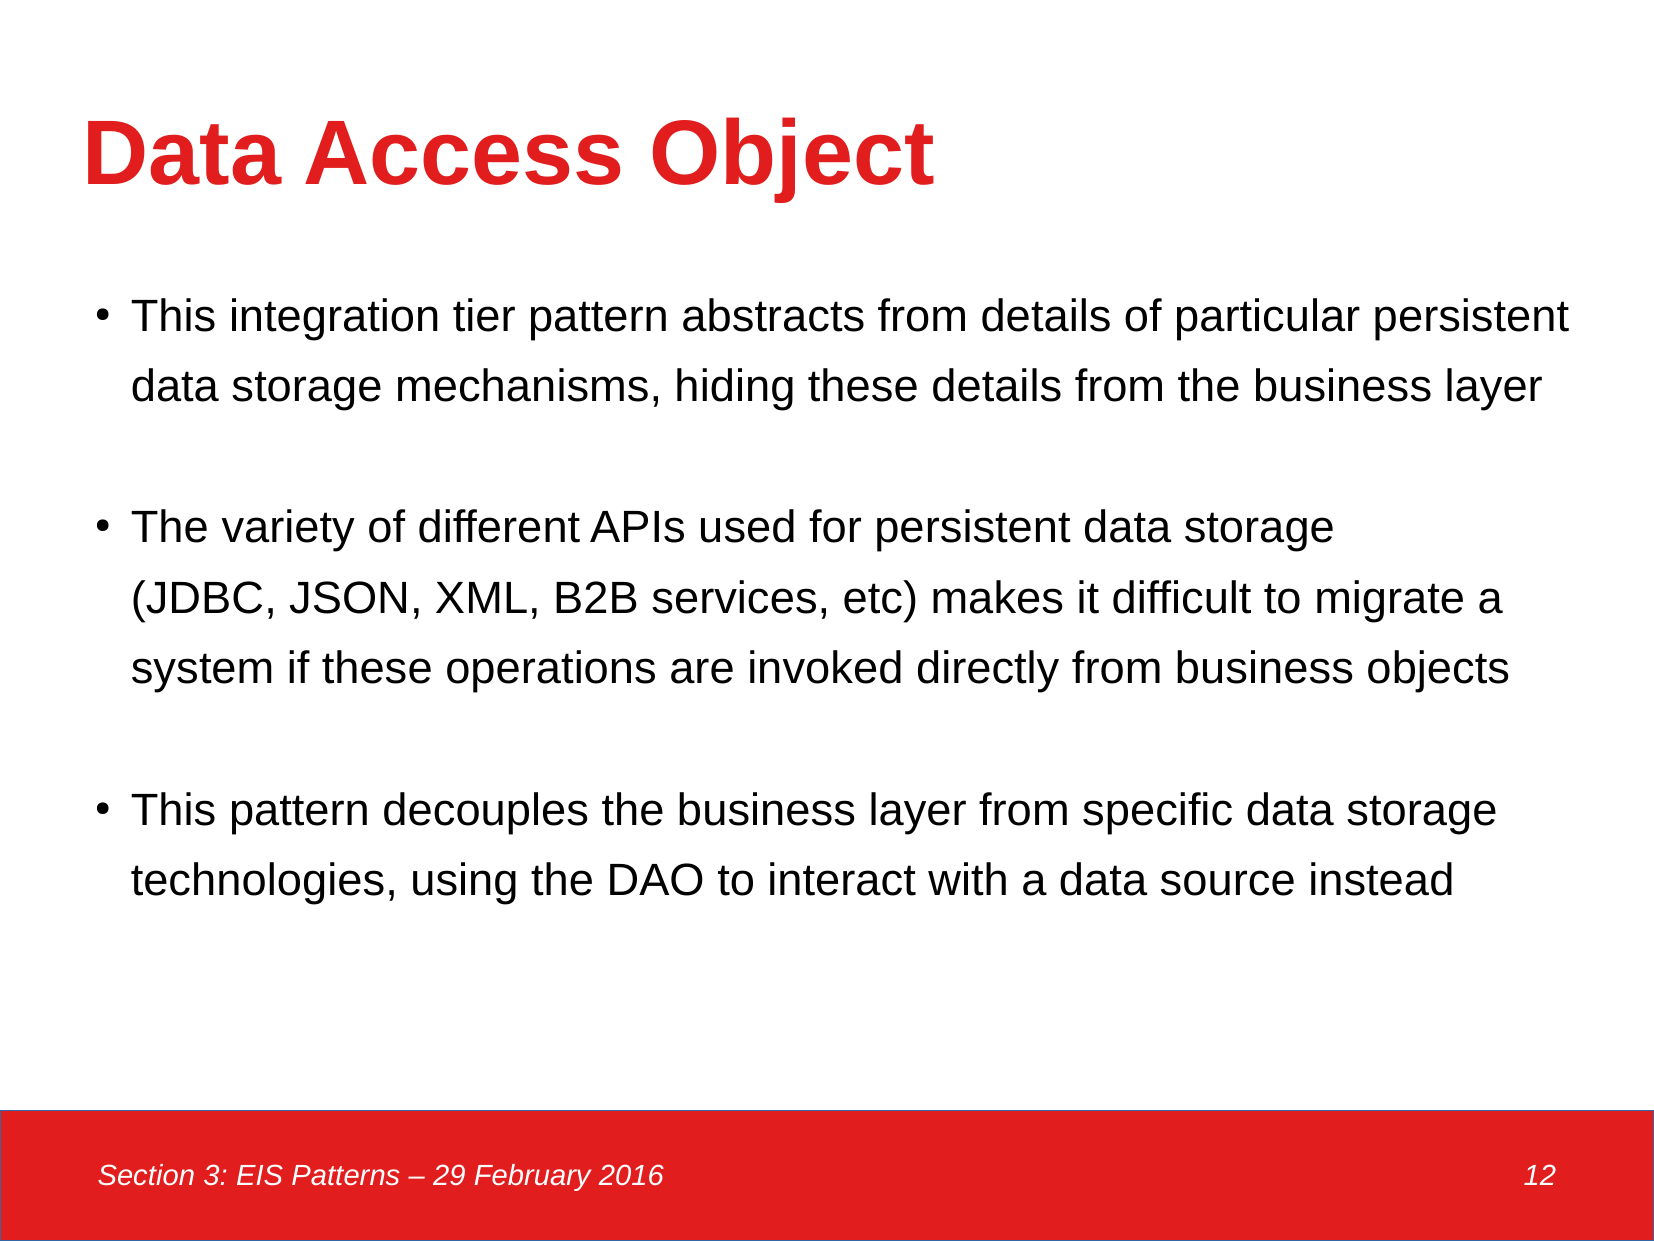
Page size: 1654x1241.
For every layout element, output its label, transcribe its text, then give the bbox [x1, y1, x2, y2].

title Data Access Object [82, 49, 1571, 257]
list This integration tier pattern abstracts from details of particular persistent data storage mechanisms, hiding these details from the business layer The variety of different APIs used for persistent data storage (JDBC, JSON, XML, B2B services, etc) makes it difficult to migrate a system if these operations are invoked directly from business objects This pattern decouples the business layer from specific data storage technologies, using the DAO to interact with a data source instead [82, 290, 1571, 1010]
